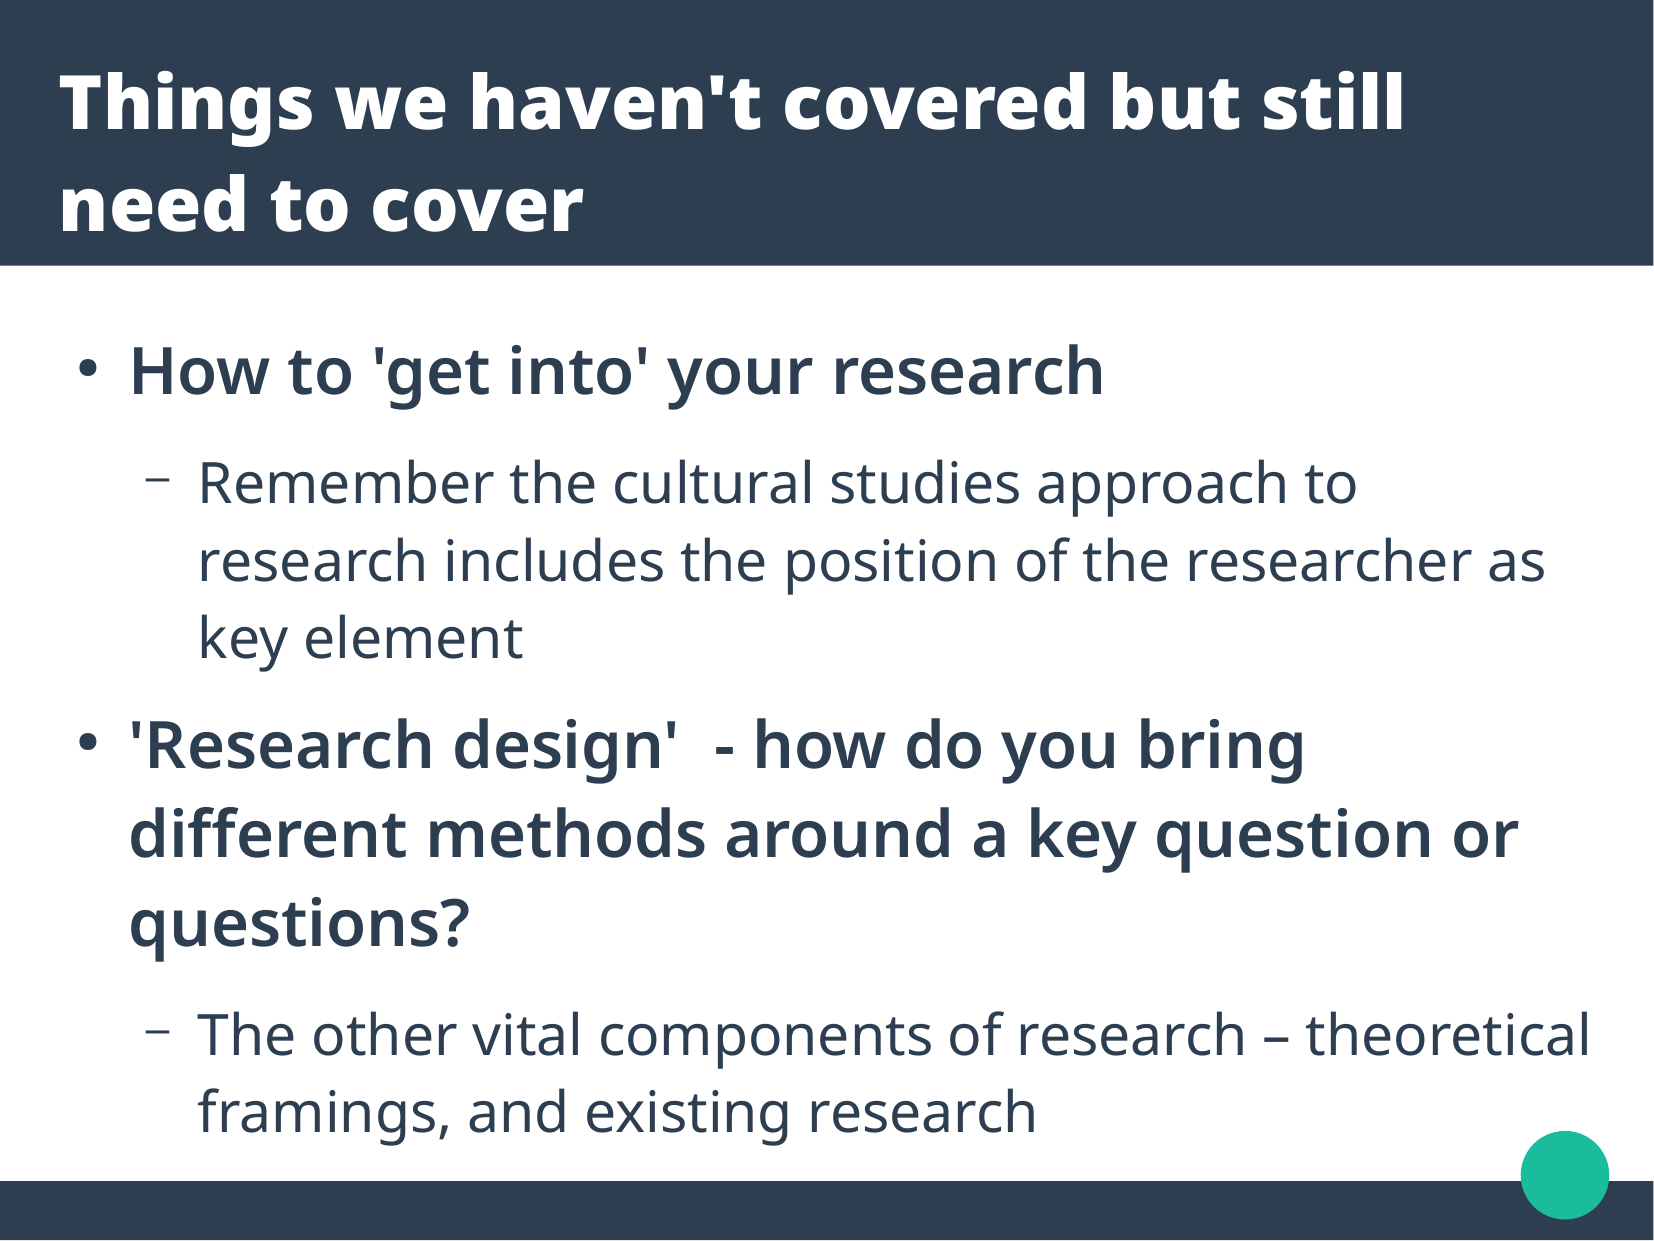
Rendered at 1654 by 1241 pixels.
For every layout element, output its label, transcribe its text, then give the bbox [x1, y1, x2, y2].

list How to 'get into' your research Remember the cultural studies approach to research includes the position of the researcher as key element 'Research design' - how do you bring different methods around a key question or questions? The other vital components of research – theoretical framings, and existing research [59, 324, 1595, 1152]
title Things we haven't covered but still need to cover [59, 49, 1595, 207]
